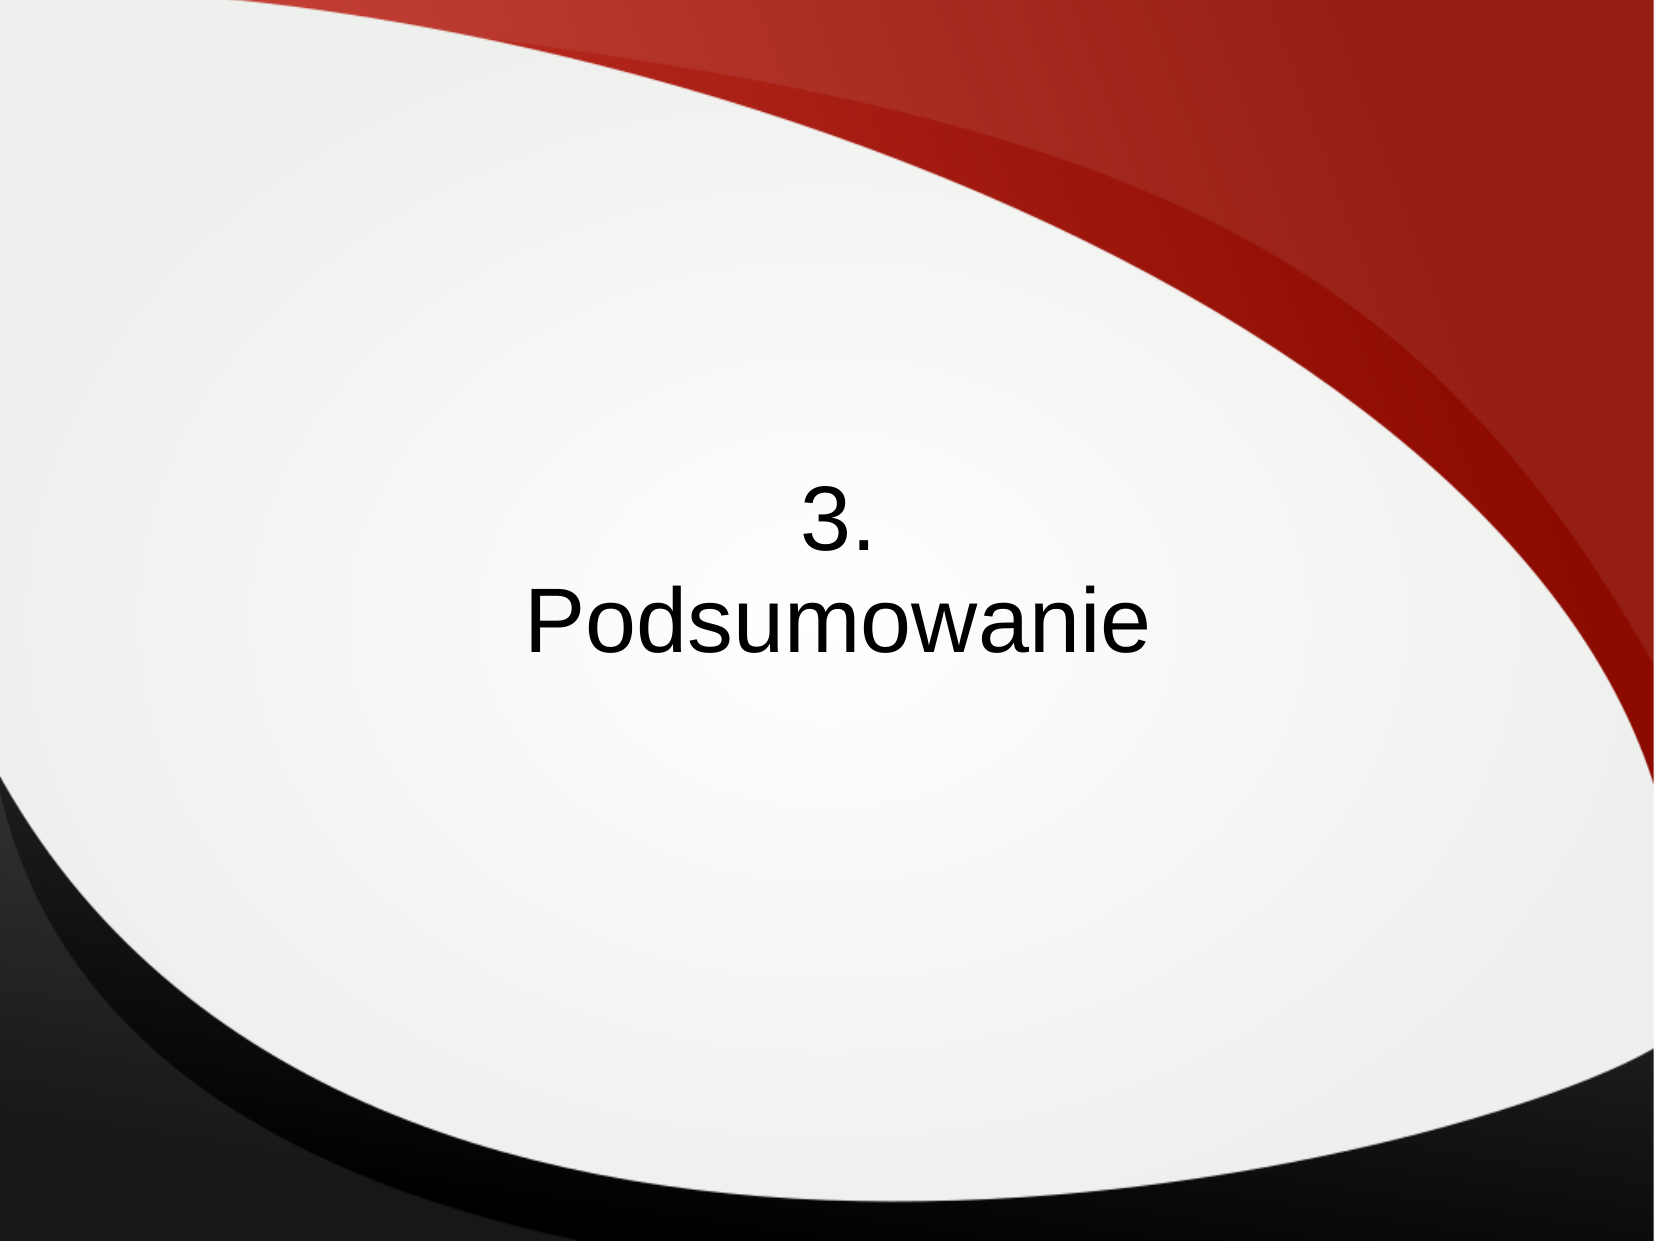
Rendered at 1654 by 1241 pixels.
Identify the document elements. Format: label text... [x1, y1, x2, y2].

picture [0, 0, 1654, 1241]
title 3. Podsumowanie [94, 466, 1583, 674]
